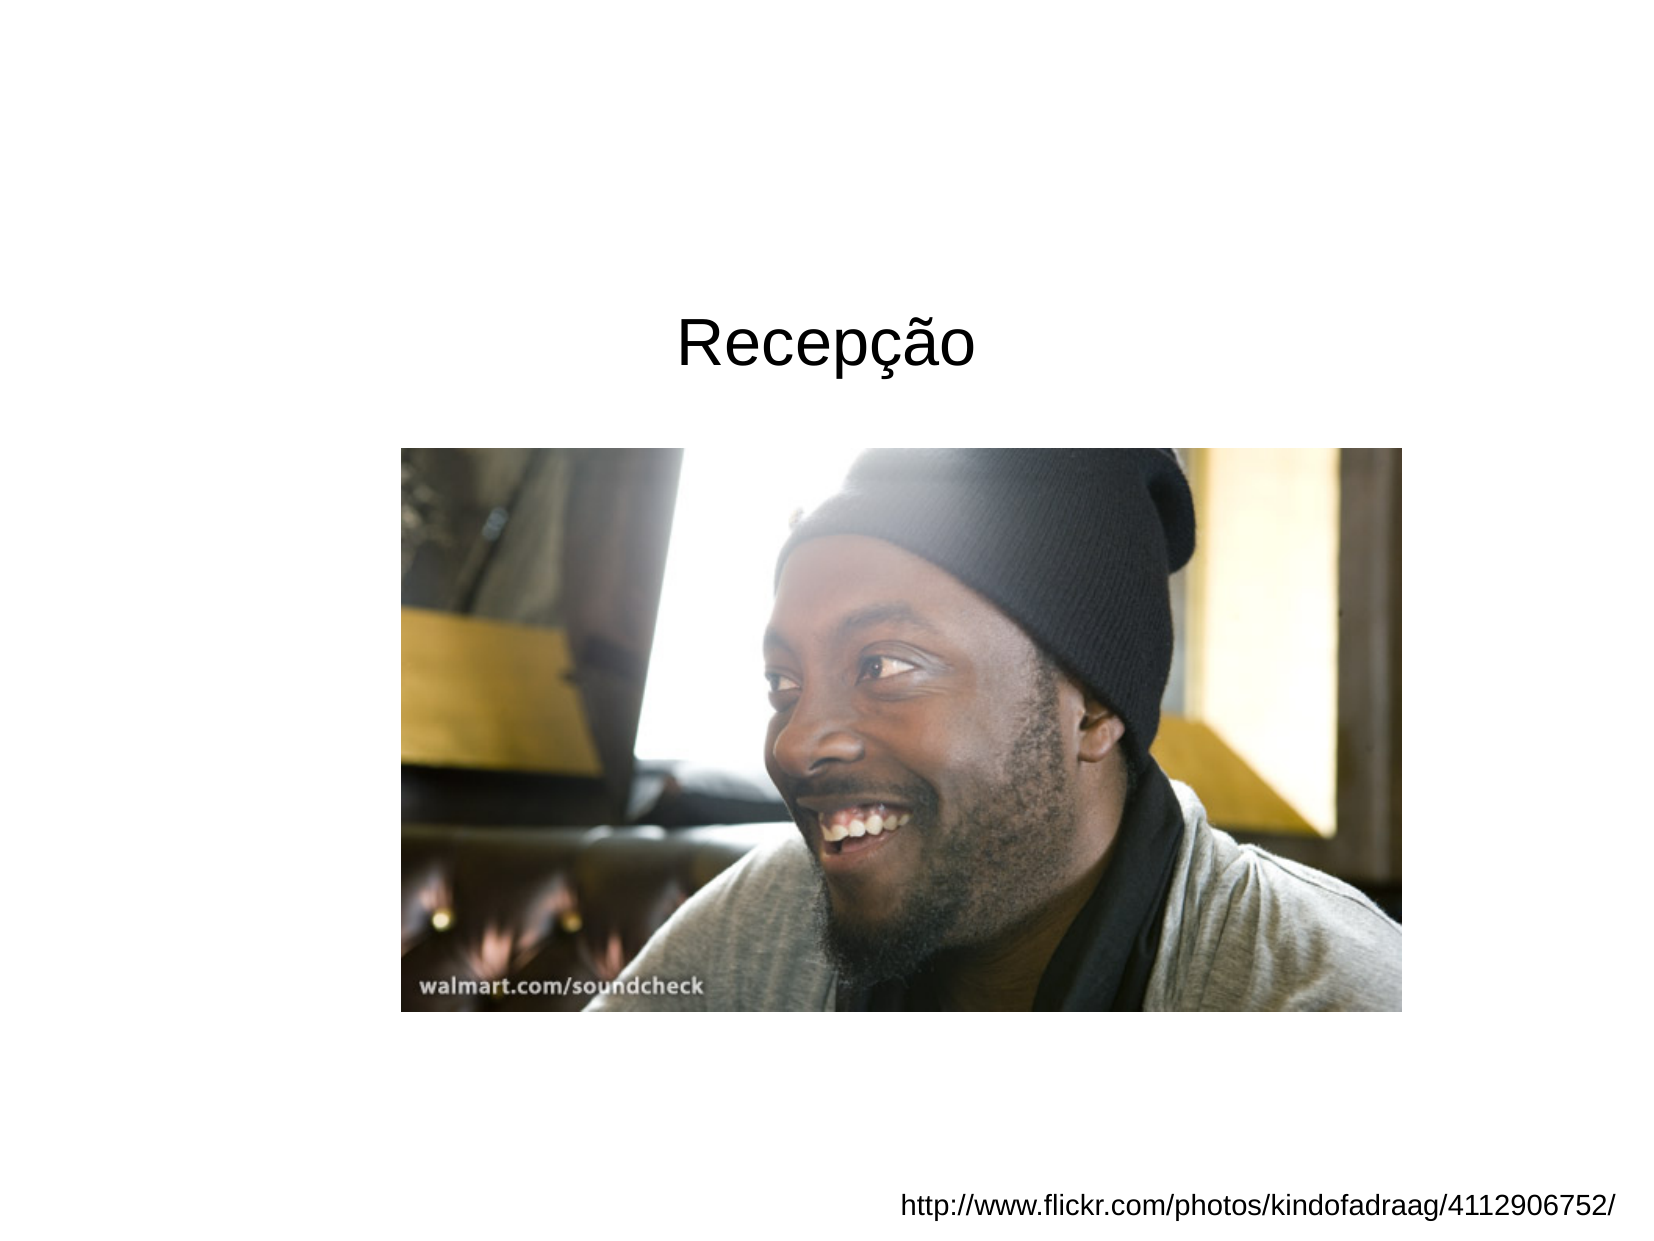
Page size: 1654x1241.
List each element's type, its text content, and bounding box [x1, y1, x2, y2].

subtitle Recepção [82, 49, 1571, 1010]
picture [401, 448, 1402, 1012]
text_box http://www.flickr.com/photos/kindofadraag/4112906752/ [885, 1181, 1654, 1238]
